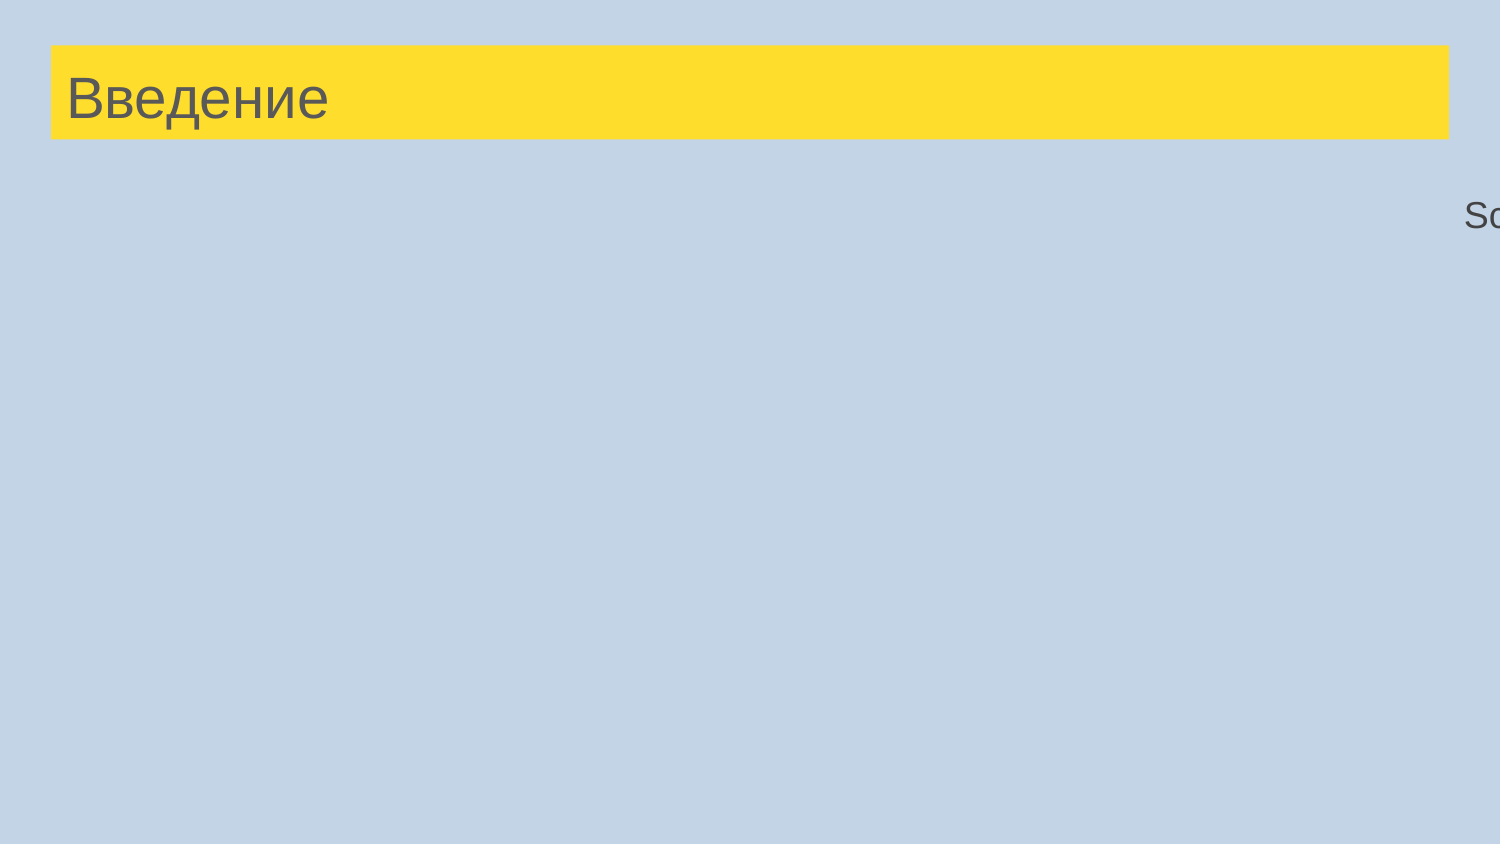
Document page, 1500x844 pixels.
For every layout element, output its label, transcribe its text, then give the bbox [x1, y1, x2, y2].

title Введение [51, 45, 1449, 140]
list Scala - язык программирования с множеством парадигм JVM Based (также Javascript/LLVM) JIT компиляция Продвинутый вывод типов Императивный, объектно ориентированный Декларативный, функциональный Развитый type polymorphism implicit conversion and implicit evidence call-by-name\lazy evaluation [1448, 175, 1500, 704]
